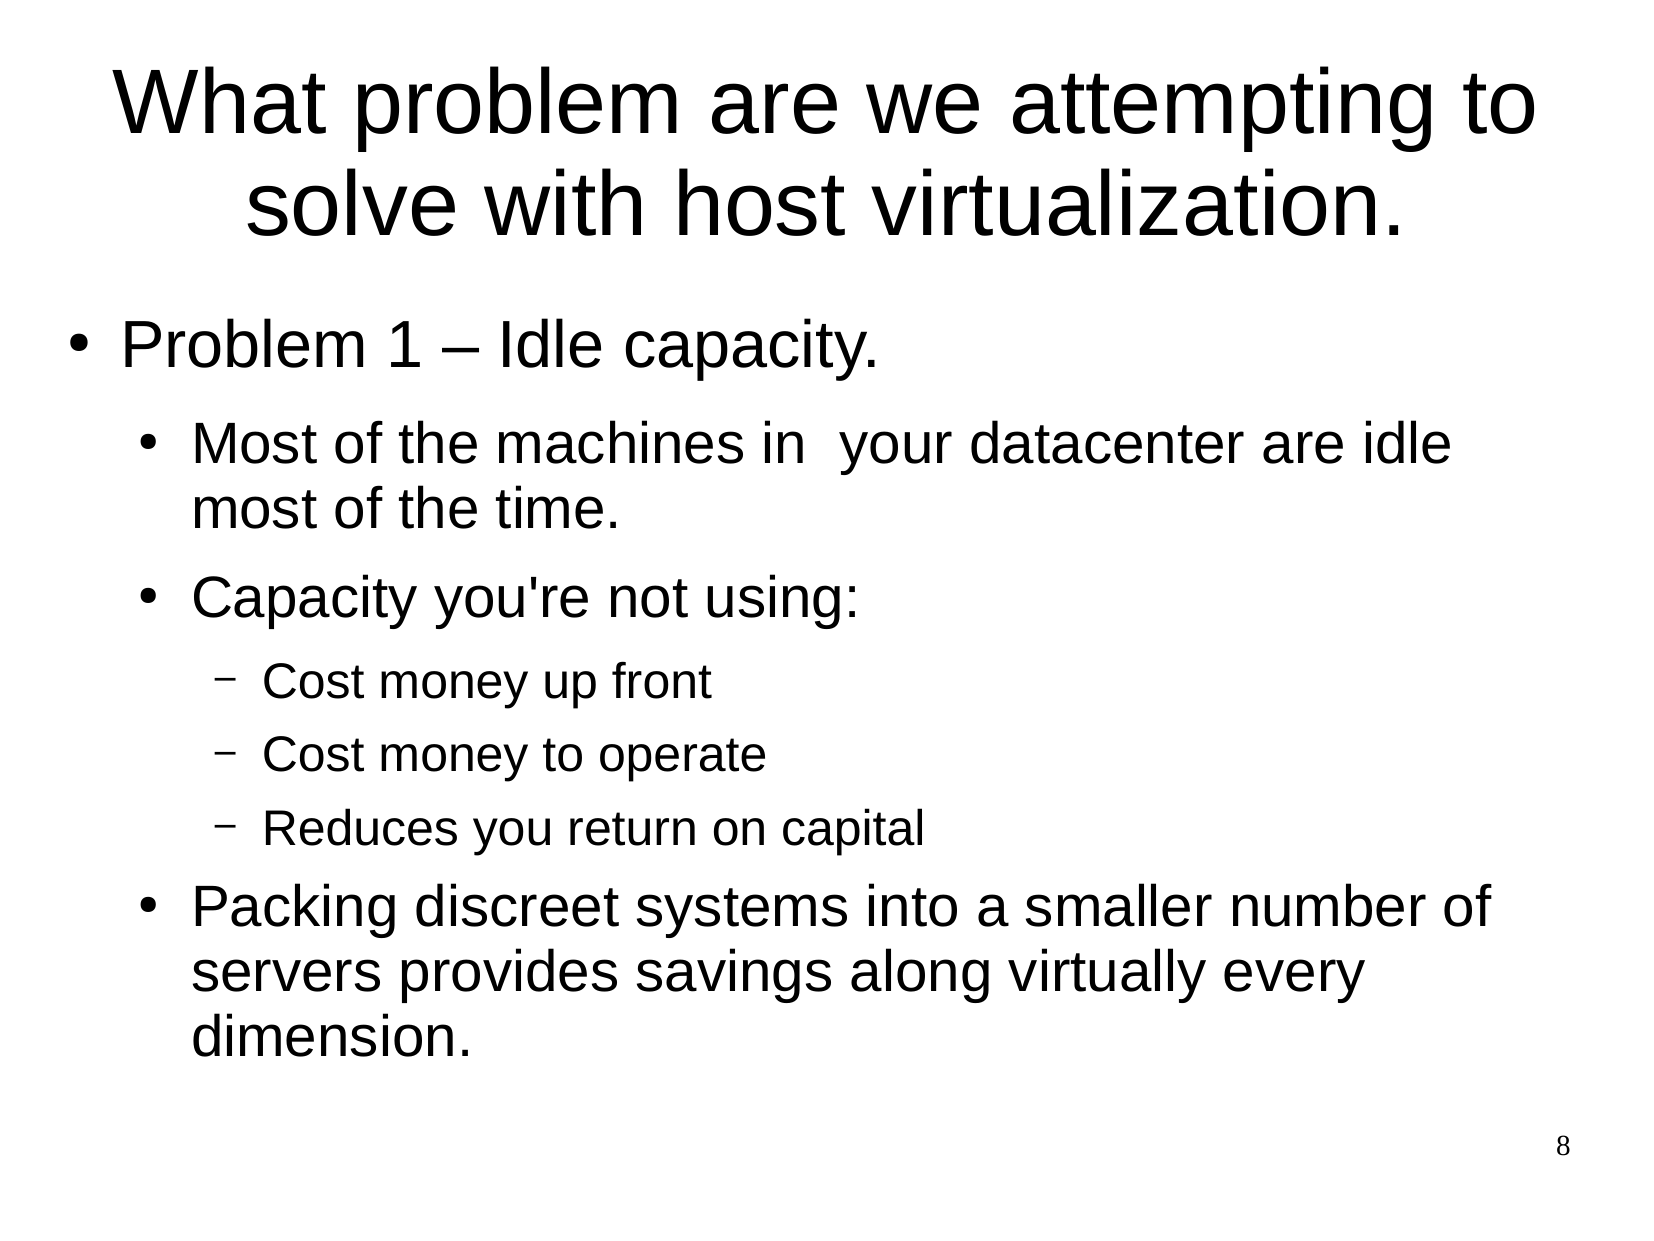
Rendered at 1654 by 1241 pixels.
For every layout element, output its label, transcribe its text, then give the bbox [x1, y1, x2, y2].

title What problem are we attempting to solve with host virtualization. [82, 49, 1571, 257]
list Problem 1 – Idle capacity. Most of the machines in your datacenter are idle most of the time. Capacity you're not using: Cost money up front Cost money to operate Reduces you return on capital Packing discreet systems into a smaller number of servers provides savings along virtually every dimension. [49, 306, 1538, 1126]
